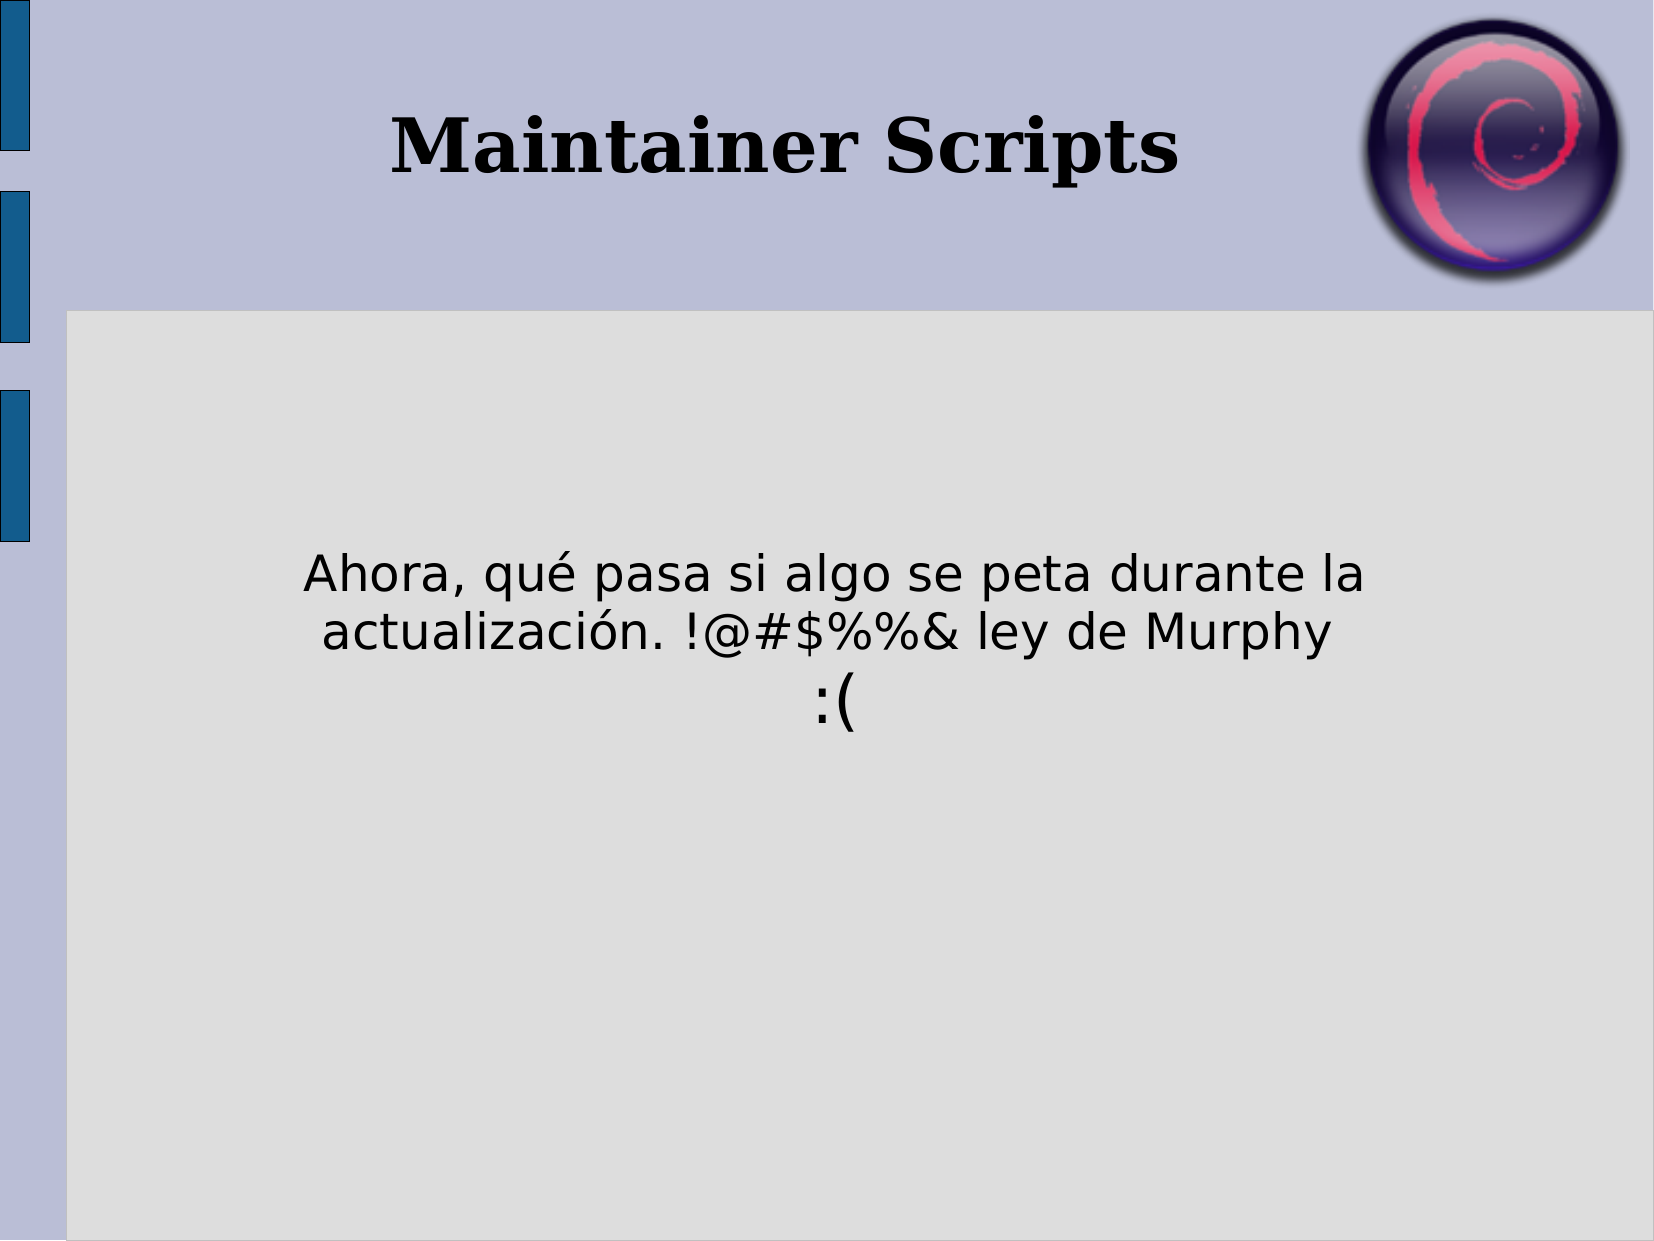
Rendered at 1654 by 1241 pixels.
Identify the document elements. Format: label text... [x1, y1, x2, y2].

text_box Ahora, qué pasa si algo se peta durante la actualización. !@#$%%& ley de Murphy :( [171, 537, 1501, 747]
text_box Maintainer Scripts [17, 94, 1554, 325]
picture [1334, 5, 1630, 302]
